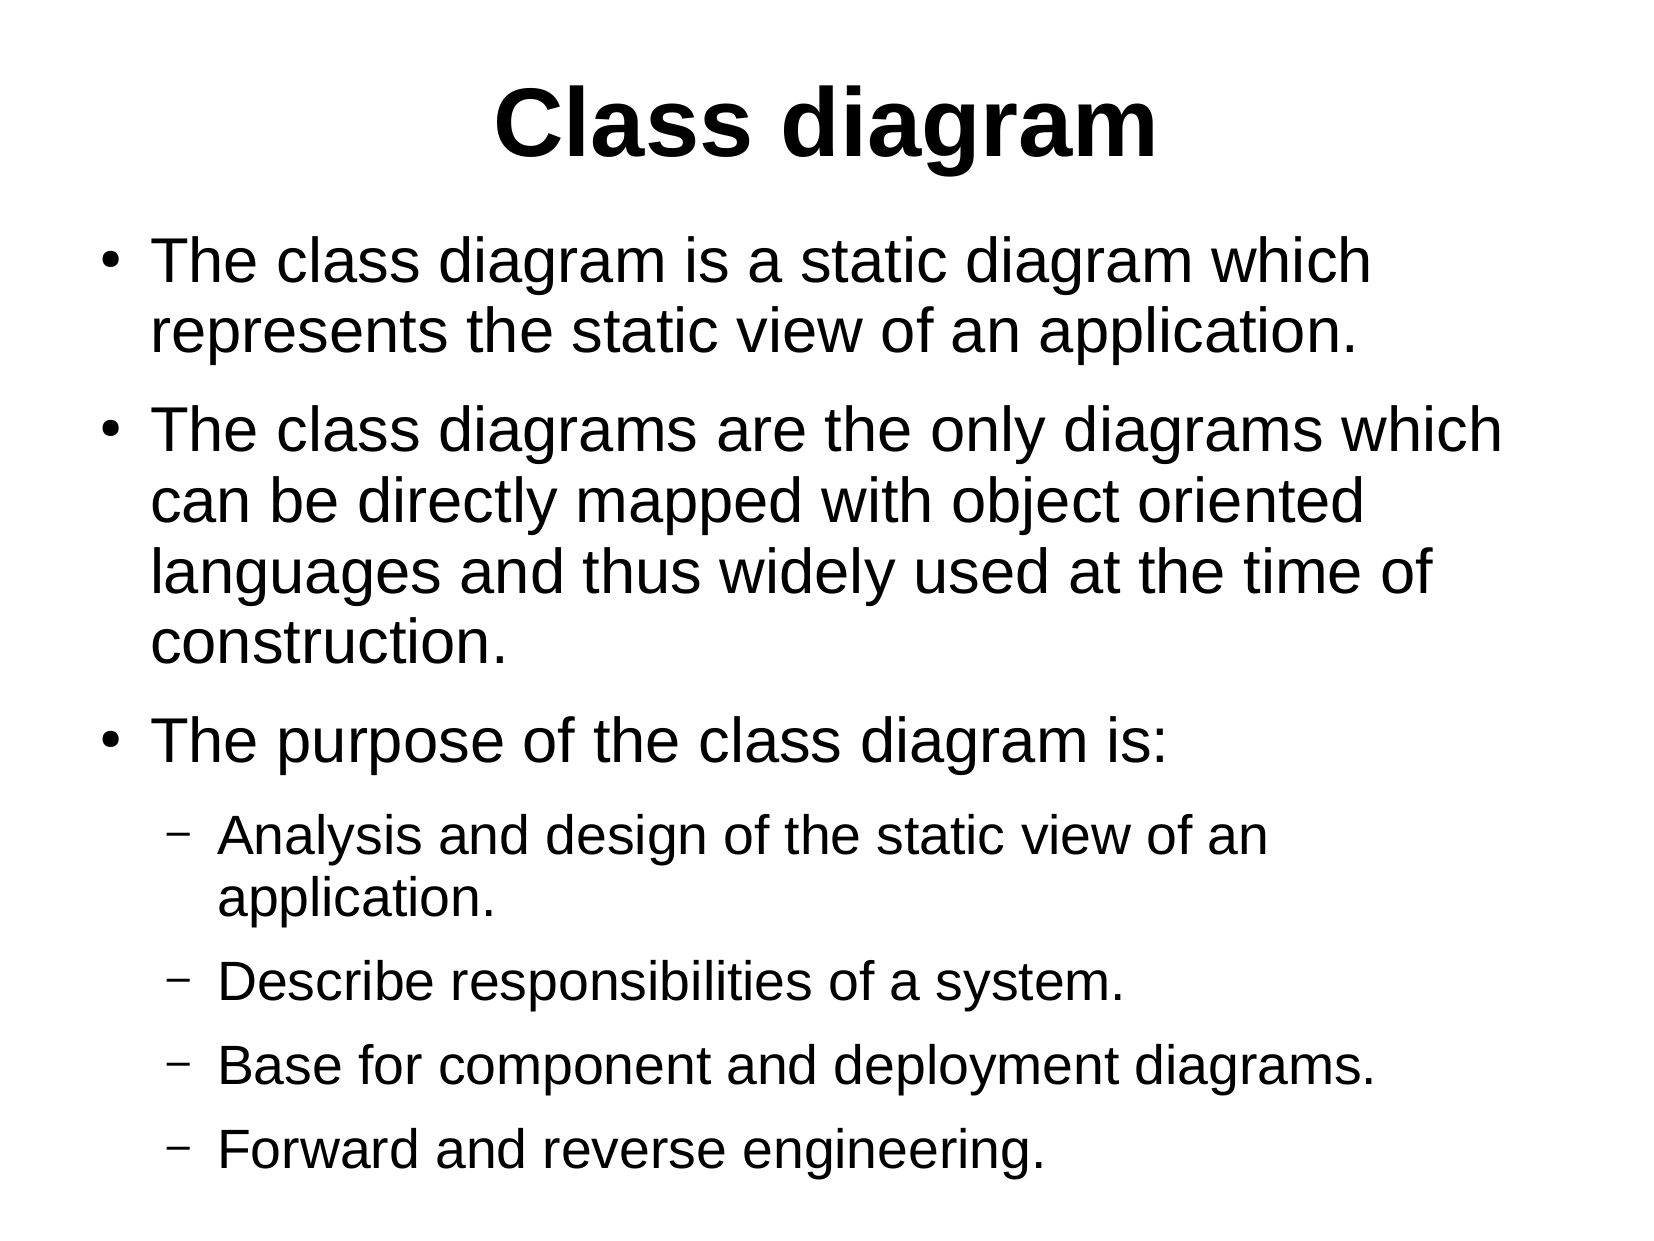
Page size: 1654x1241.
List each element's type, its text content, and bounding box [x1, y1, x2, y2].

title Class diagram [82, 49, 1571, 196]
list The class diagram is a static diagram which represents the static view of an application. The class diagrams are the only diagrams which can be directly mapped with object oriented languages and thus widely used at the time of construction. The purpose of the class diagram is: Analysis and design of the static view of an application. Describe responsibilities of a system. Base for component and deployment diagrams. Forward and reverse engineering. [82, 225, 1538, 1186]
